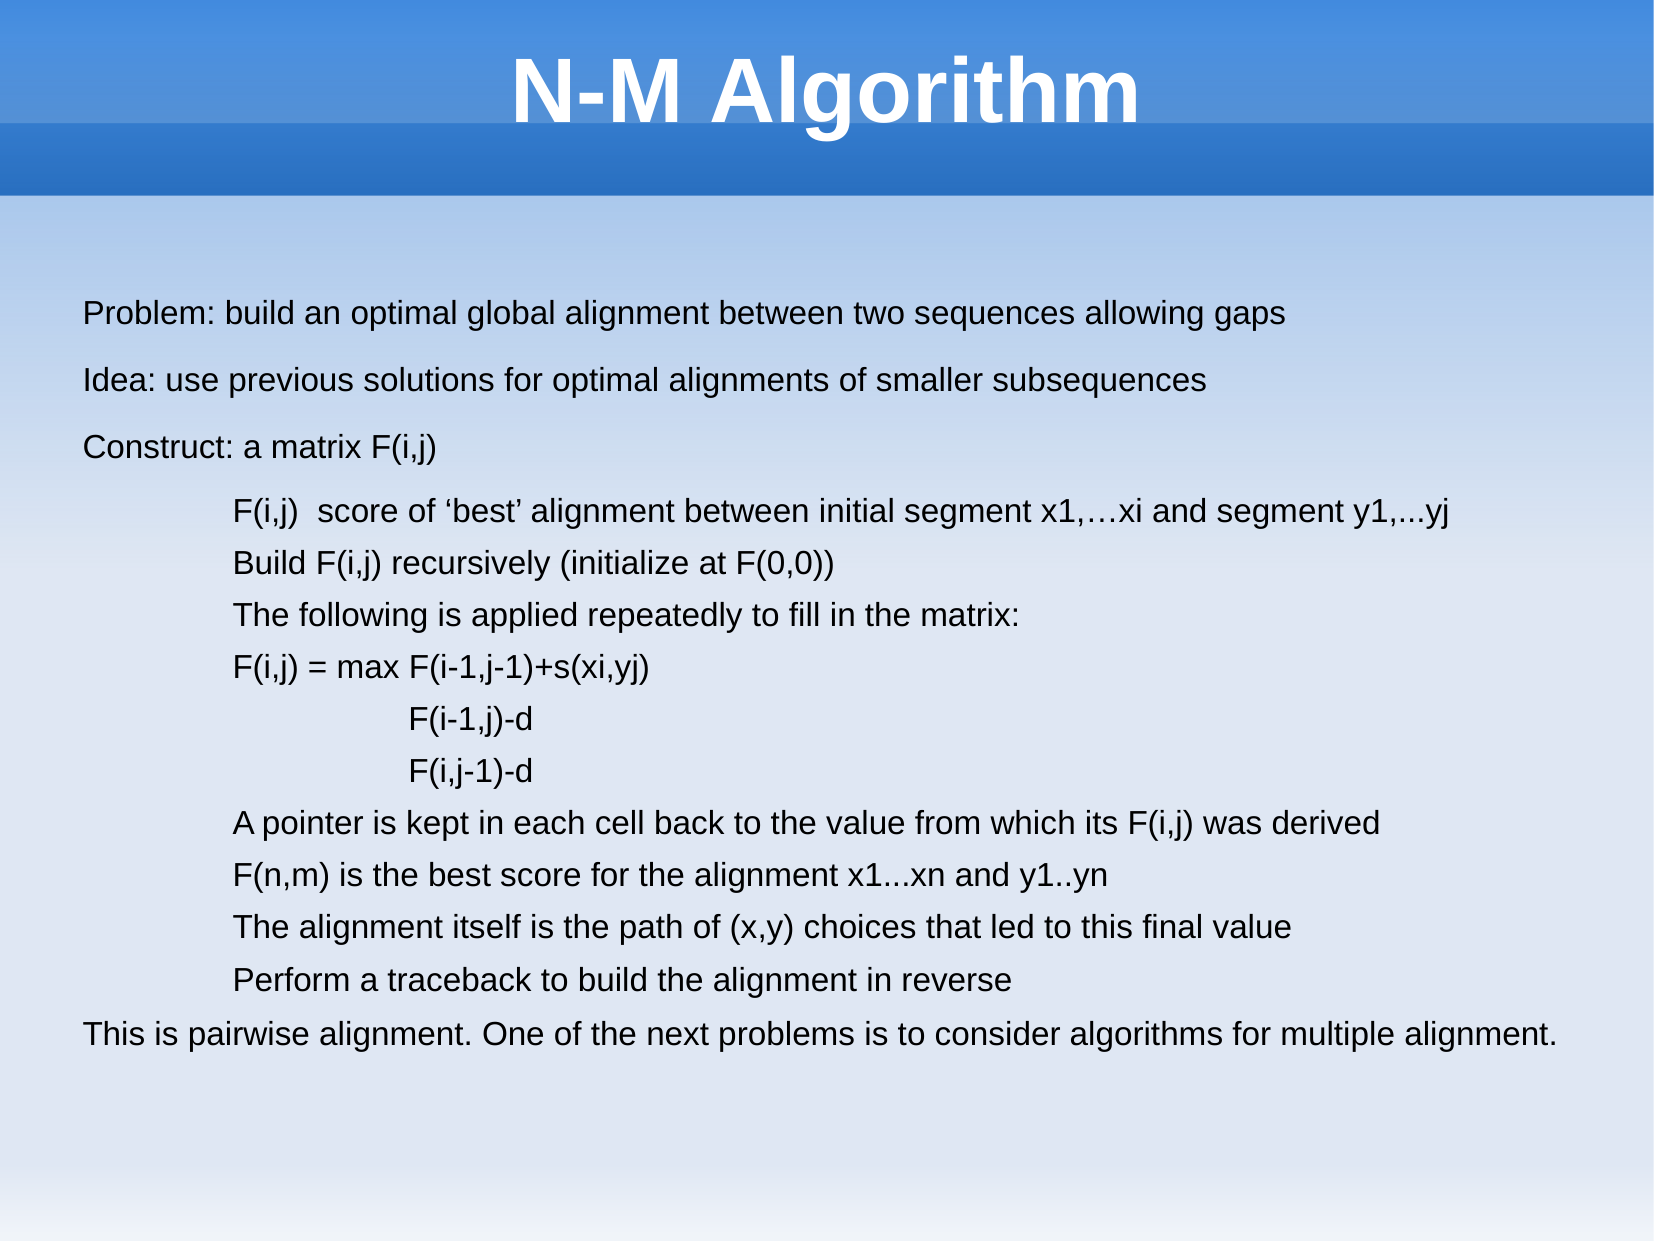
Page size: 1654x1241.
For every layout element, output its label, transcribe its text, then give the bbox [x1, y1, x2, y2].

picture [0, 0, 1654, 1241]
text_box Problem: build an optimal global alignment between two sequences allowing gaps Idea: use previous solutions for optimal alignments of smaller subsequences Construct: a matrix F(i,j) F(i,j) score of ‘best’ alignment between initial segment x1,…xi and segment y1,...yj Build F(i,j) recursively (initialize at F(0,0)) The following is applied repeatedly to fill in the matrix: F(i,j) = max F(i-1,j-1)+s(xi,yj) F(i-1,j)-d F(i,j-1)-d A pointer is kept in each cell back to the value from which its F(i,j) was derived F(n,m) is the best score for the alignment x1...xn and y1..yn The alignment itself is the path of (x,y) choices that led to this final value Perform a traceback to build the alignment in reverse This is pairwise alignment. One of the next problems is to consider algorithms for multiple alignment. [82, 290, 1571, 901]
title N-M Algorithm [82, 0, 1571, 185]
